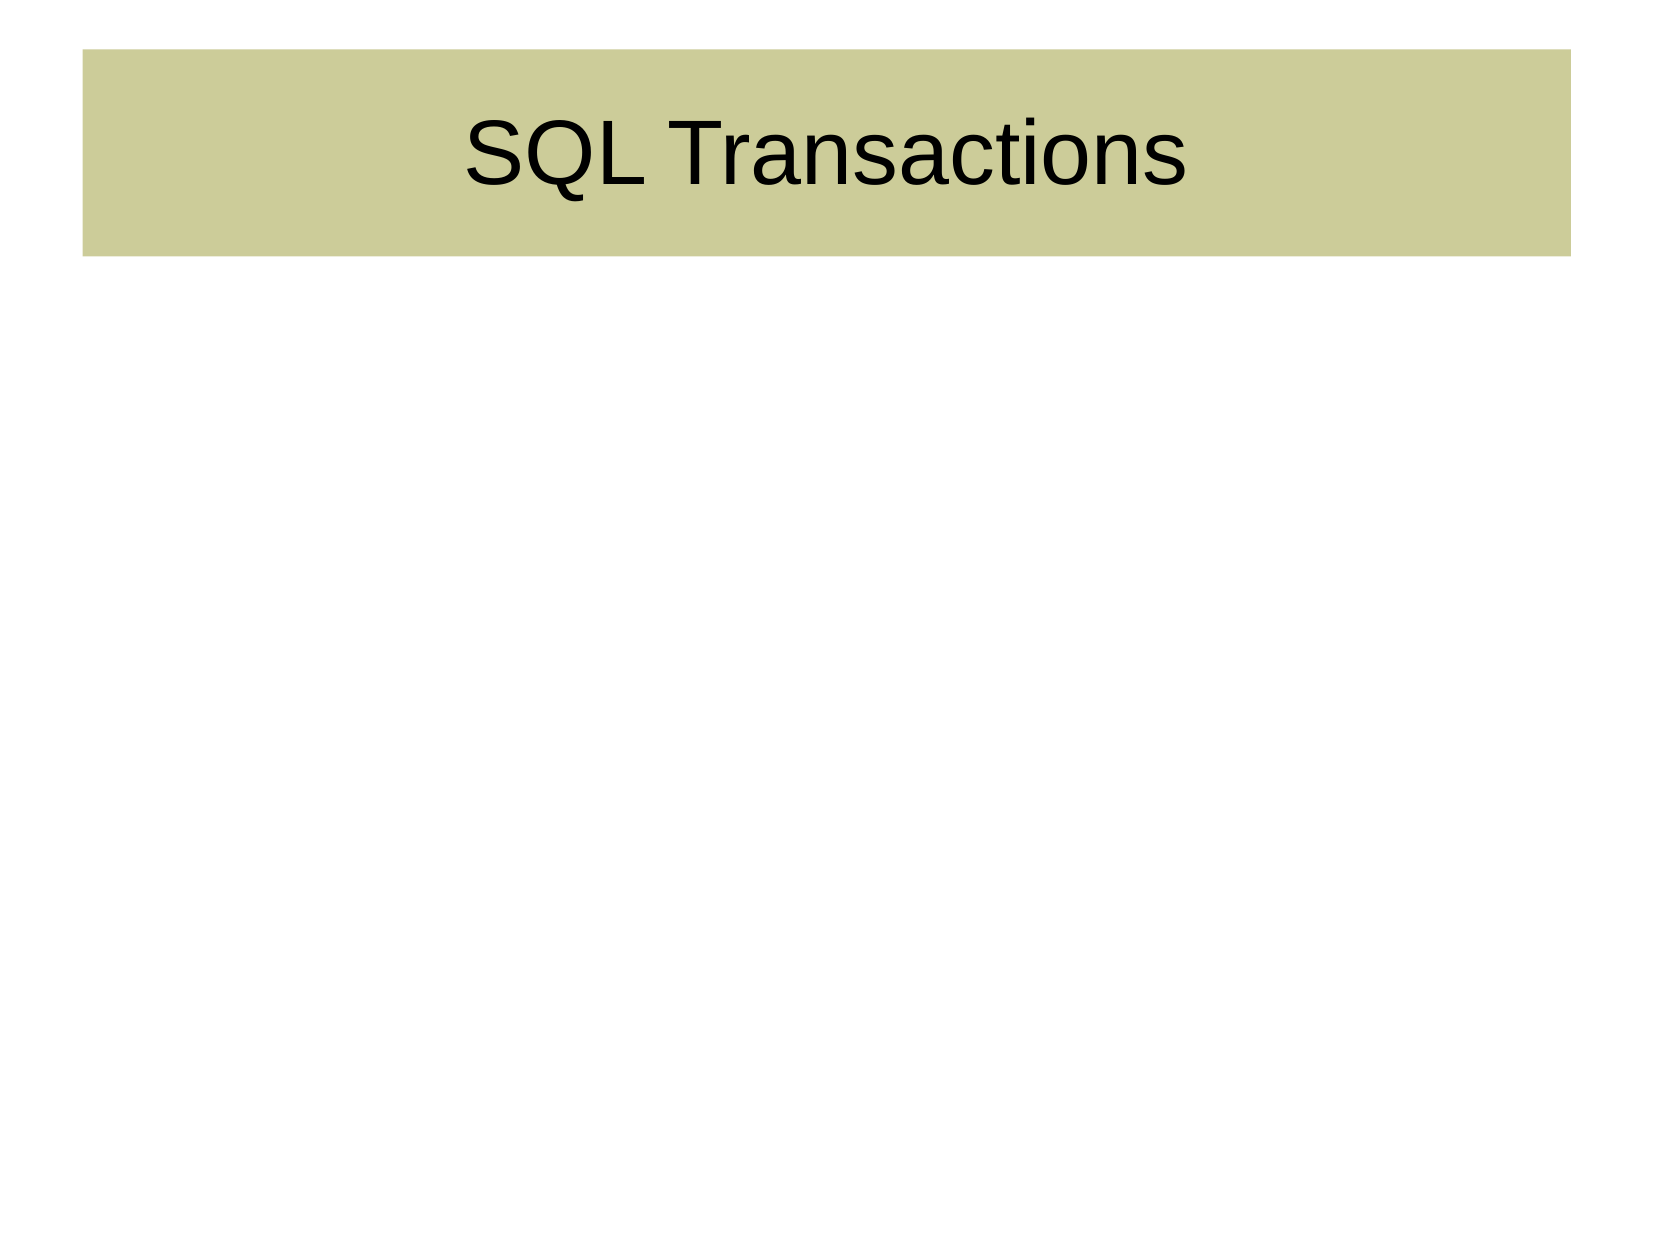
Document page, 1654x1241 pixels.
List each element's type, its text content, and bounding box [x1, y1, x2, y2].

title SQL Transactions [82, 49, 1571, 257]
